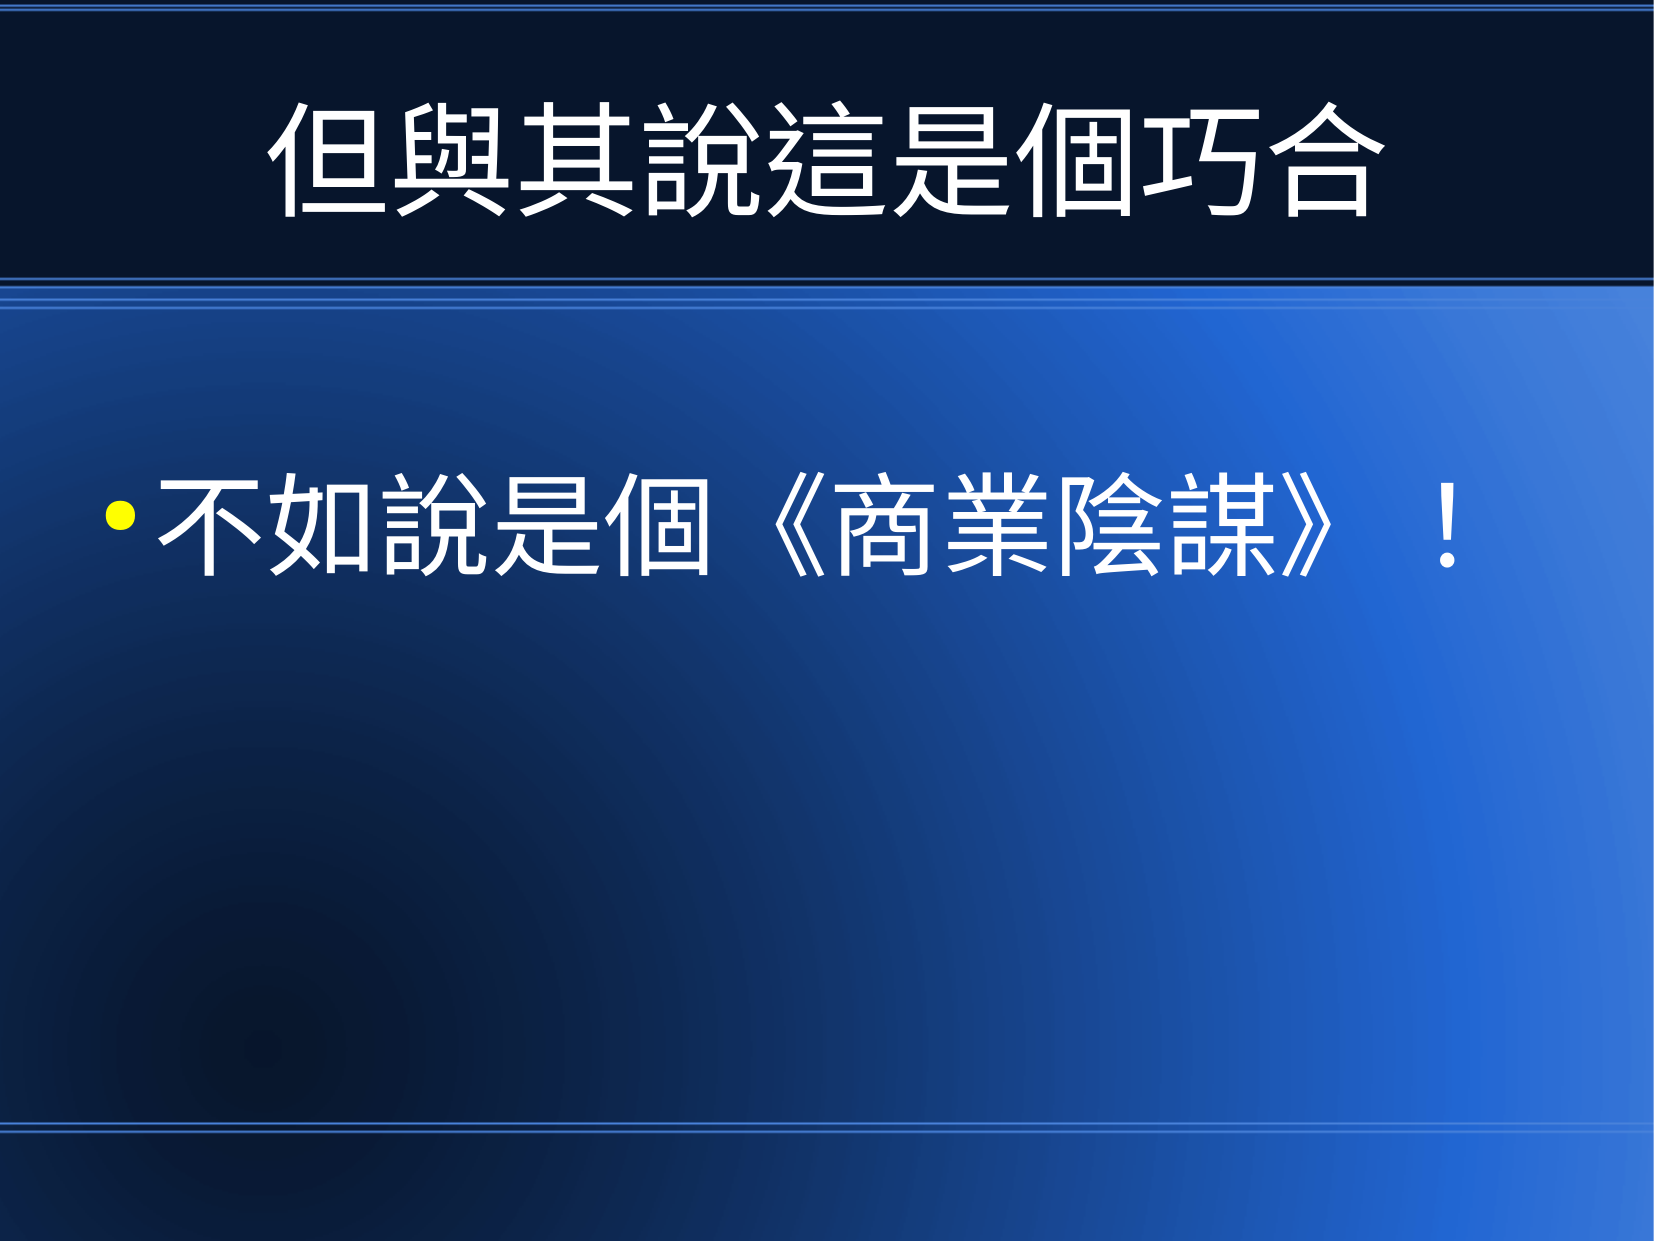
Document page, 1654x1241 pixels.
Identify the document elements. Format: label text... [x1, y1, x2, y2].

list 不如說是個《商業陰謀》！ [82, 355, 1571, 1241]
title 但與其說這是個巧合 [82, 49, 1571, 257]
picture [0, 0, 1654, 1241]
